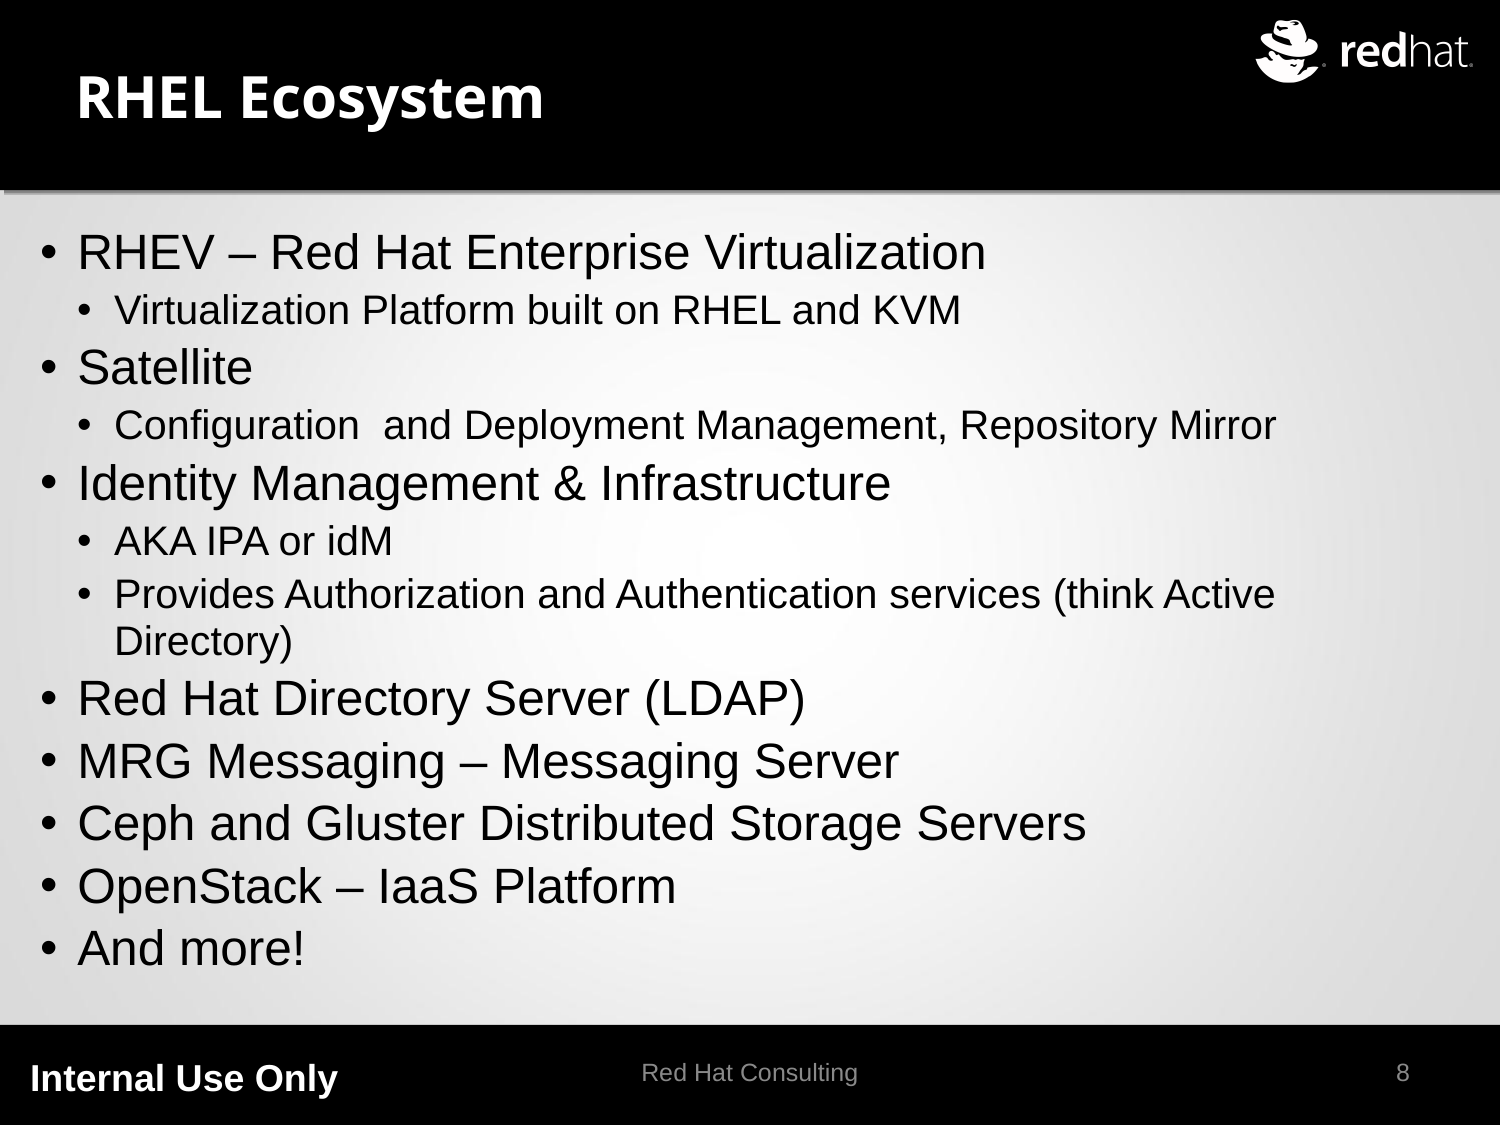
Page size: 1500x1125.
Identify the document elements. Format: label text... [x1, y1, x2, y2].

text_box <number> [1257, 1042, 1426, 1103]
list RHEV – Red Hat Enterprise Virtualization Virtualization Platform built on RHEL and KVM Satellite Configuration and Deployment Management, Repository Mirror Identity Management & Infrastructure AKA IPA or idM Provides Authorization and Authentication services (think Active Directory) Red Hat Directory Server (LDAP) MRG Messaging – Messaging Server Ceph and Gluster Distributed Storage Servers OpenStack – IaaS Platform And more! [24, 216, 1471, 992]
picture [0, 191, 1500, 1024]
title RHEL Ecosystem [0, 0, 1234, 191]
text_box Red Hat Consulting [512, 1042, 988, 1103]
picture [1254, 12, 1476, 88]
